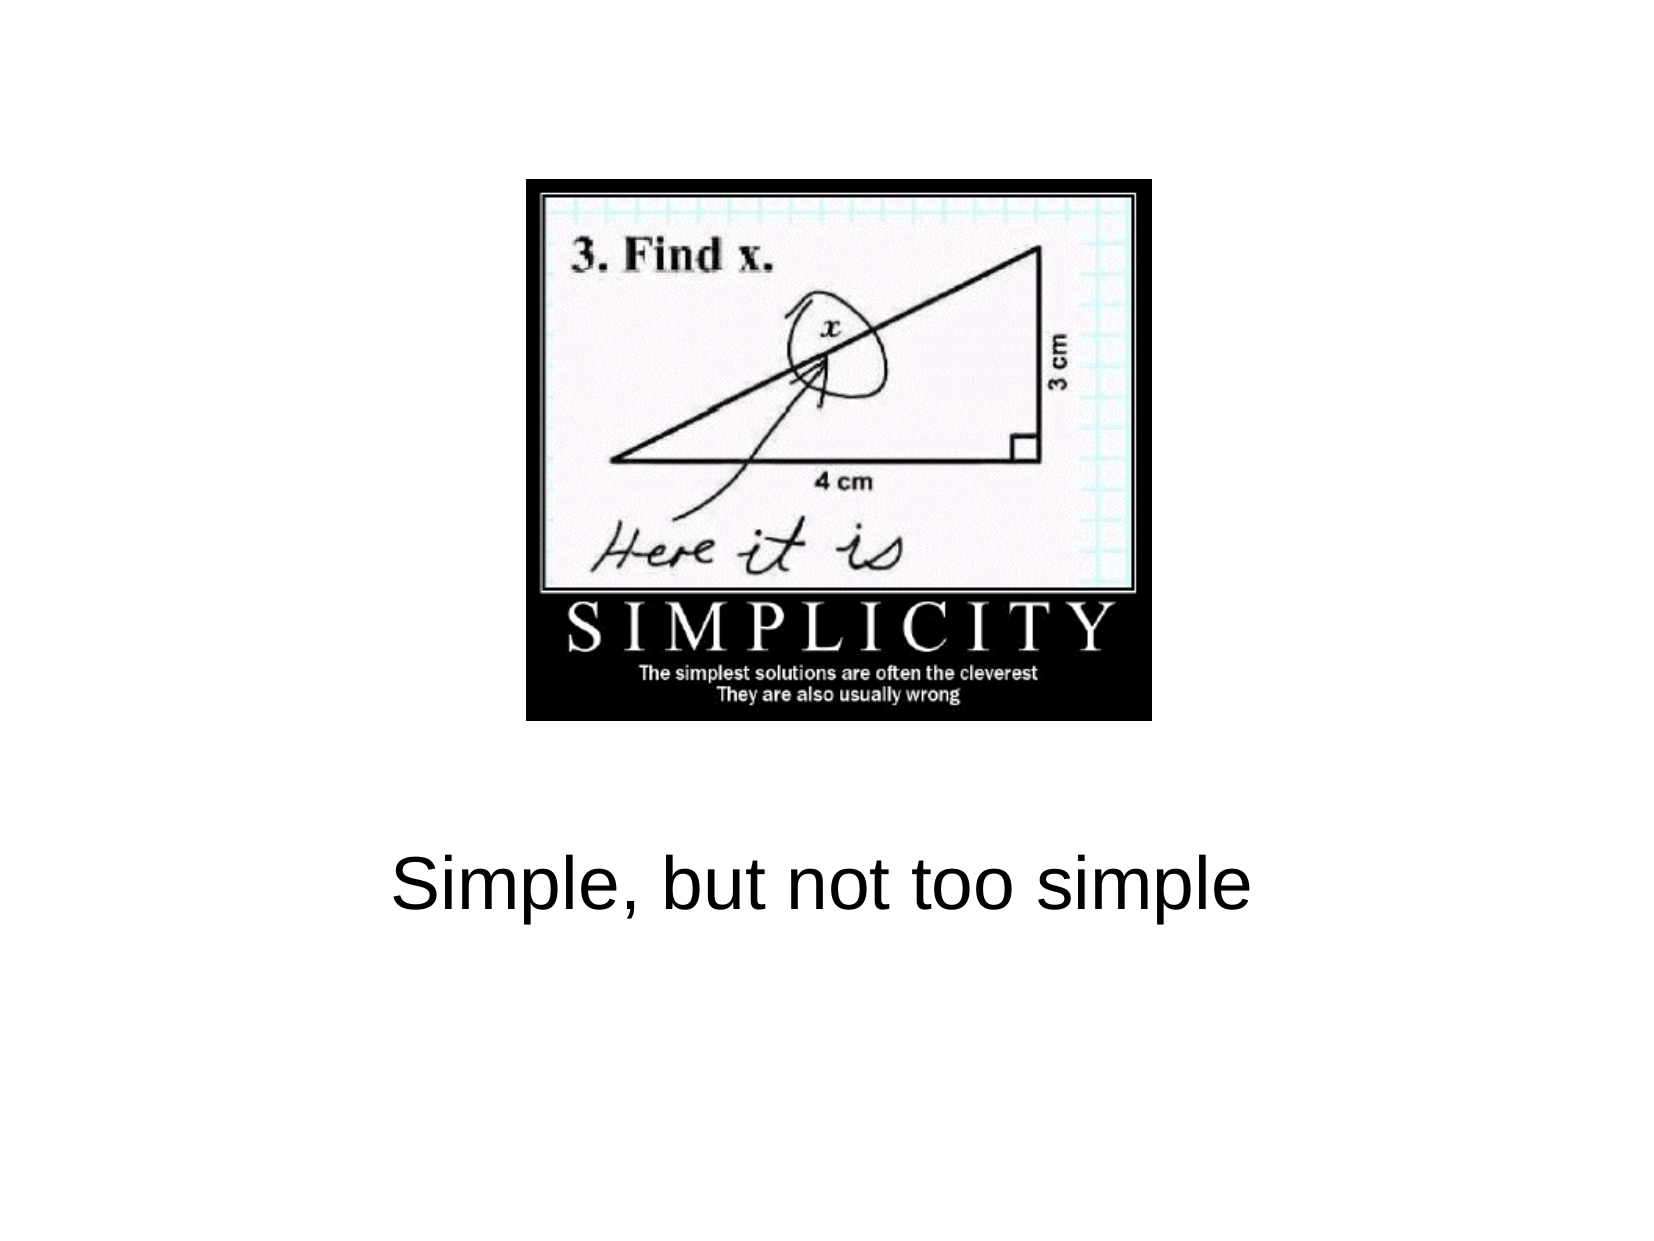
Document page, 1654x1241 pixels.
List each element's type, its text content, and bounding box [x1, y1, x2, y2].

text_box Simple, but not too simple [376, 834, 1278, 934]
picture [526, 179, 1152, 721]
